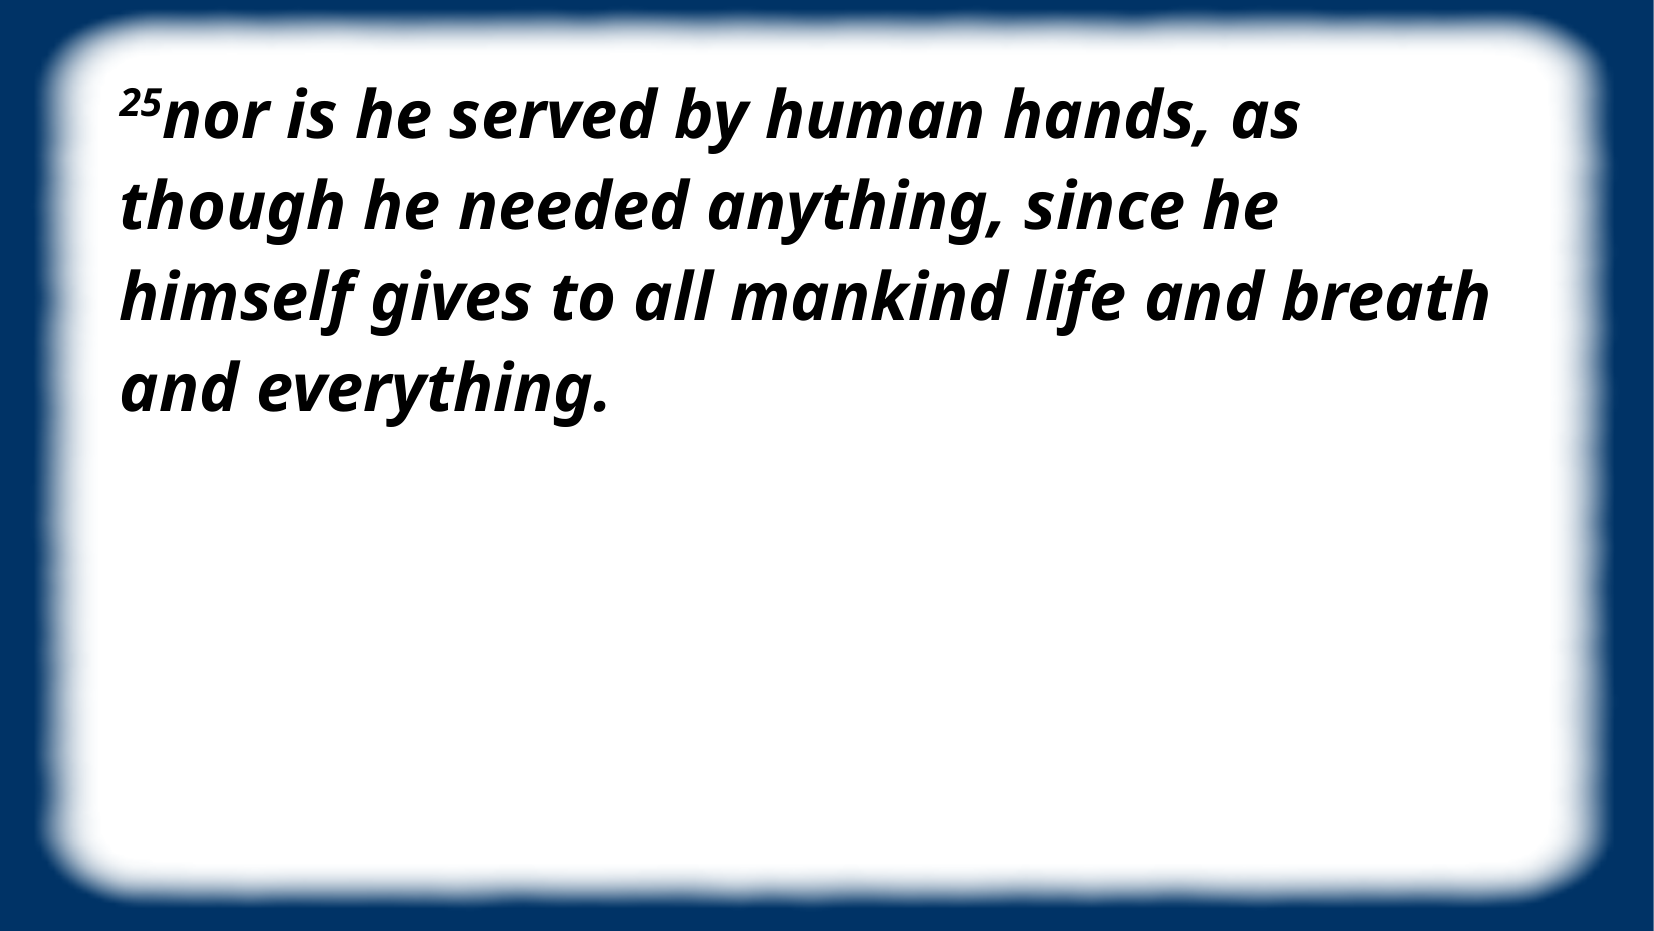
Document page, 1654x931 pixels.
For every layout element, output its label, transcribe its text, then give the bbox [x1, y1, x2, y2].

picture [0, 0, 1654, 931]
text_box 25nor is he served by human hands, as though he needed anything, since he himself gives to all mankind life and breath and everything. [105, 60, 1546, 342]
